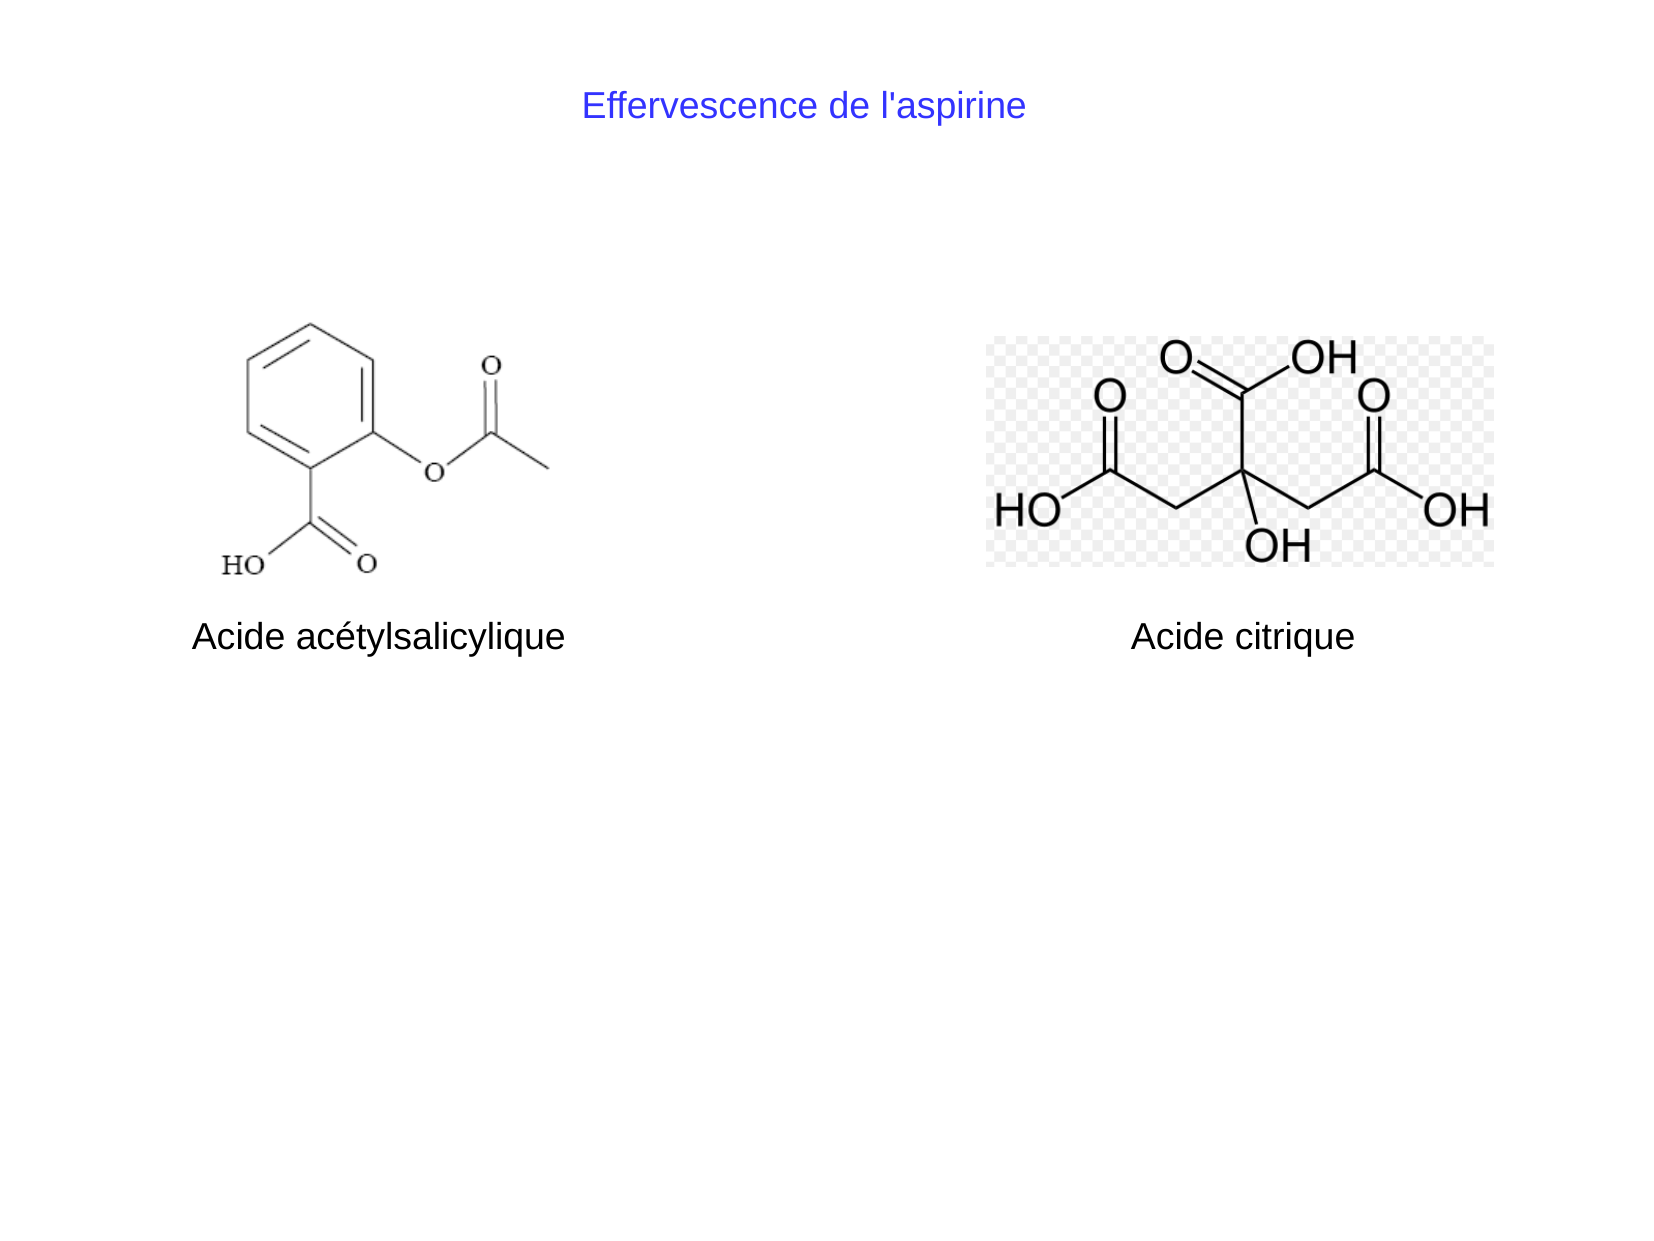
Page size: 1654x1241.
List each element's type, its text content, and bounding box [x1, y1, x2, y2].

picture [986, 336, 1494, 567]
picture [195, 312, 556, 581]
text_box Effervescence de l'aspirine [566, 76, 1046, 142]
text_box Acide citrique [1116, 608, 1382, 666]
text_box Acide acétylsalicylique [177, 608, 591, 666]
